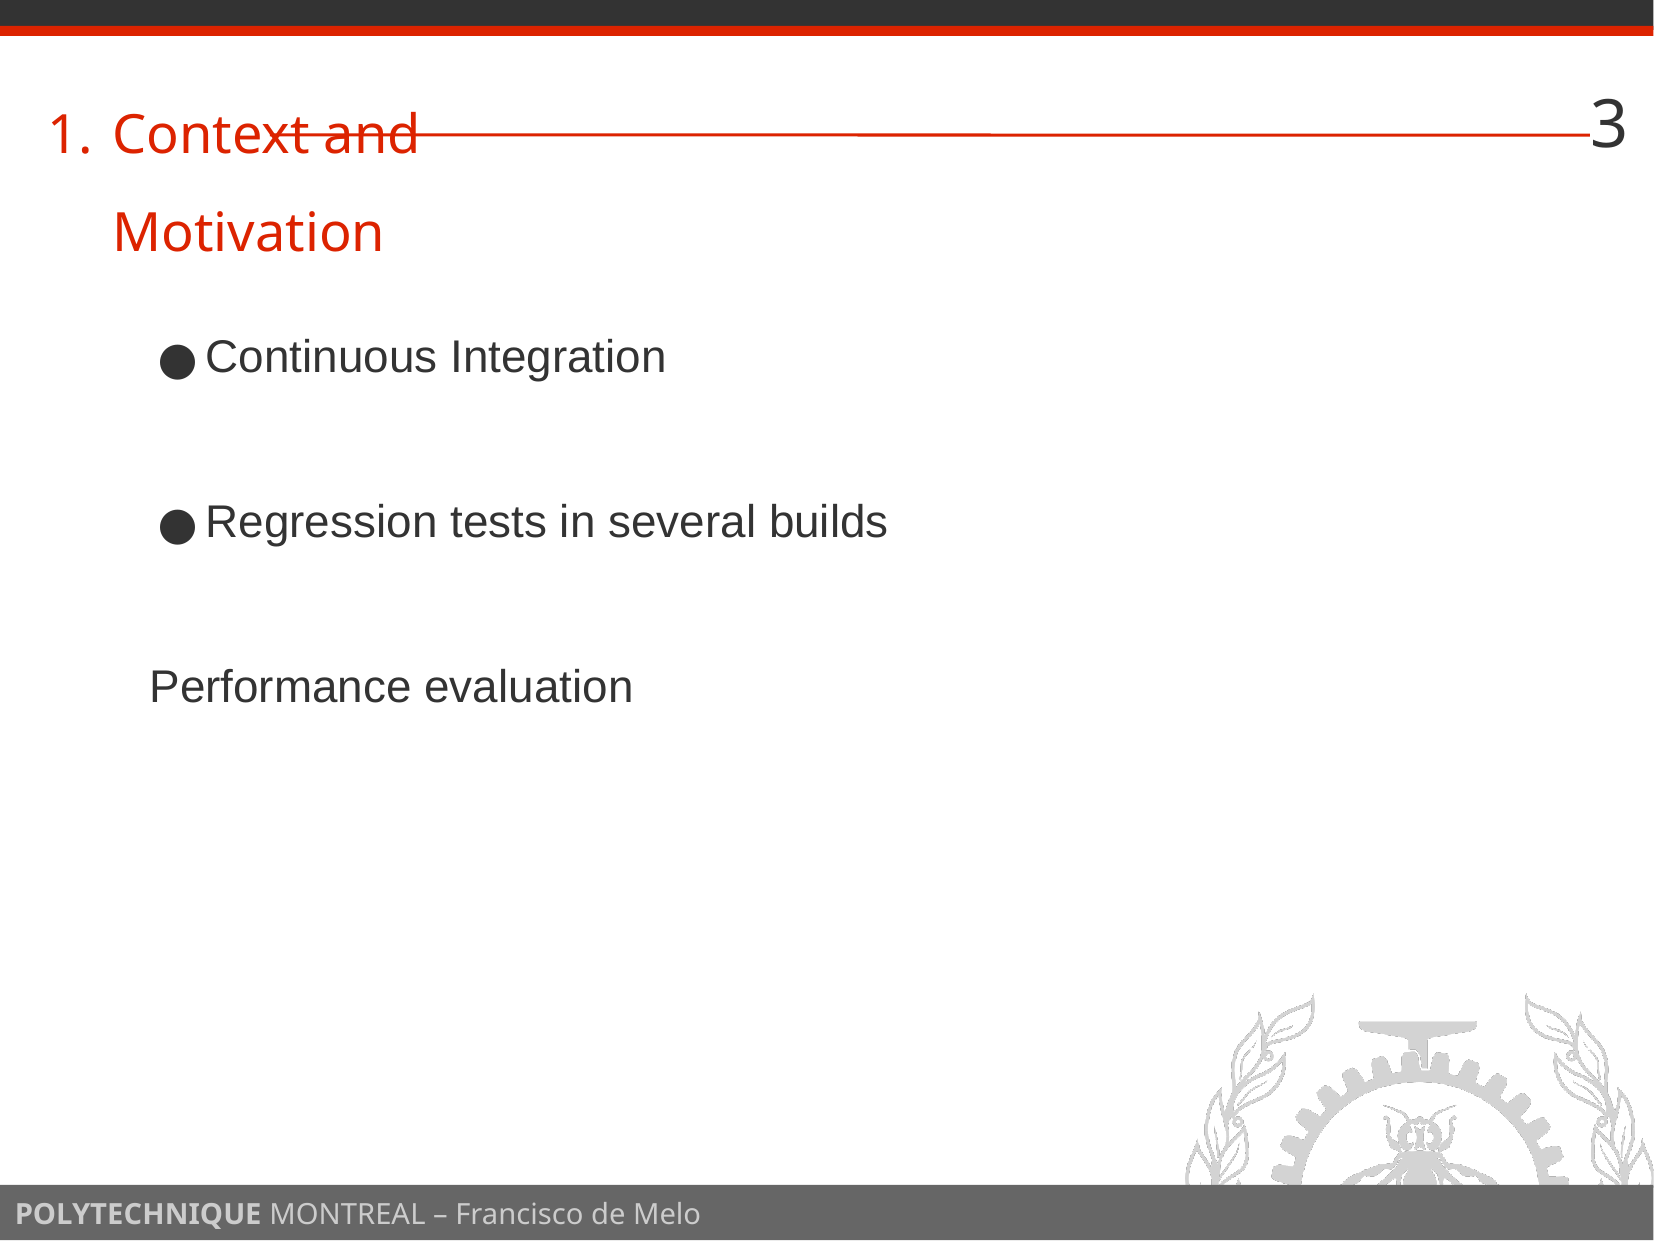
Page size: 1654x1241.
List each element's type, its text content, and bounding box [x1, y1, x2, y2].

picture [1185, 967, 1654, 1184]
text_box Context and Motivation [22, 59, 700, 247]
text_box Continuous Integration Regression tests in several builds Performance evaluation [134, 246, 1485, 956]
text_box POLYTECHNIQUE MONTREAL – Francisco de Melo [0, 1184, 1654, 1241]
text_box [0, 0, 1654, 36]
text_box 3 [1589, 30, 1654, 173]
